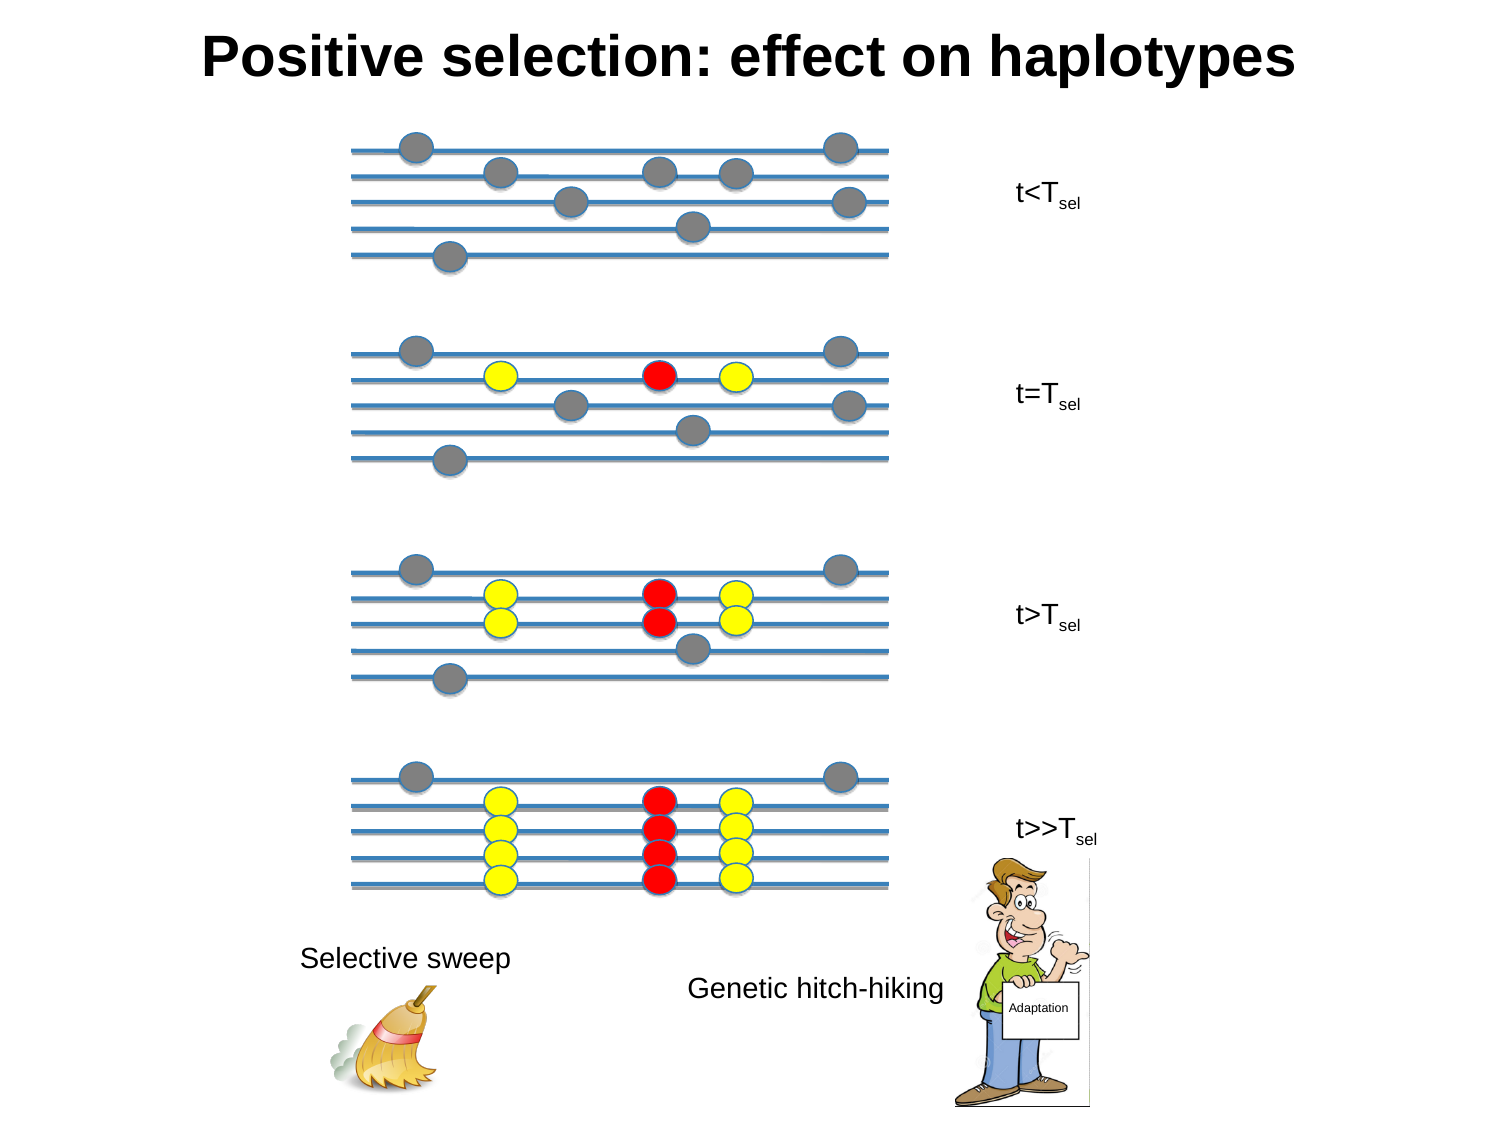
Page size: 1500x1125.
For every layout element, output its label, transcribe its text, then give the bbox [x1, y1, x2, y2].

text_box Adaptation [994, 992, 1088, 1023]
text_box [642, 157, 677, 188]
picture [955, 858, 1090, 1107]
text_box [399, 554, 434, 585]
text_box [676, 634, 711, 664]
text_box [433, 445, 467, 476]
text_box [433, 241, 467, 272]
text_box [832, 391, 867, 421]
text_box [484, 579, 518, 638]
text_box [823, 133, 858, 163]
text_box Genetic hitch-hiking [672, 962, 955, 1013]
text_box [642, 579, 677, 638]
text_box [719, 788, 754, 893]
text_box [676, 415, 711, 446]
text_box [642, 786, 677, 895]
text_box [399, 336, 434, 367]
text_box t>>Tsel [1001, 801, 1163, 857]
picture [326, 982, 440, 1096]
text_box t<Tsel [1001, 165, 1163, 221]
text_box [642, 360, 677, 391]
text_box [719, 580, 754, 636]
text_box [484, 361, 518, 392]
text_box [832, 187, 867, 218]
text_box t=Tsel [1001, 366, 1163, 422]
text_box [433, 663, 467, 694]
text_box [484, 157, 518, 188]
text_box [484, 787, 518, 896]
text_box t>Tsel [1001, 587, 1163, 643]
text_box [719, 158, 754, 189]
text_box [399, 132, 434, 163]
text_box [399, 762, 434, 792]
text_box [676, 212, 711, 242]
text_box [823, 555, 858, 585]
text_box Selective sweep [284, 931, 527, 982]
text_box [823, 762, 858, 793]
text_box [719, 362, 754, 393]
text_box [823, 336, 858, 367]
title Positive selection: effect on haplotypes [75, 3, 1425, 103]
text_box [554, 187, 589, 217]
text_box [554, 390, 589, 421]
